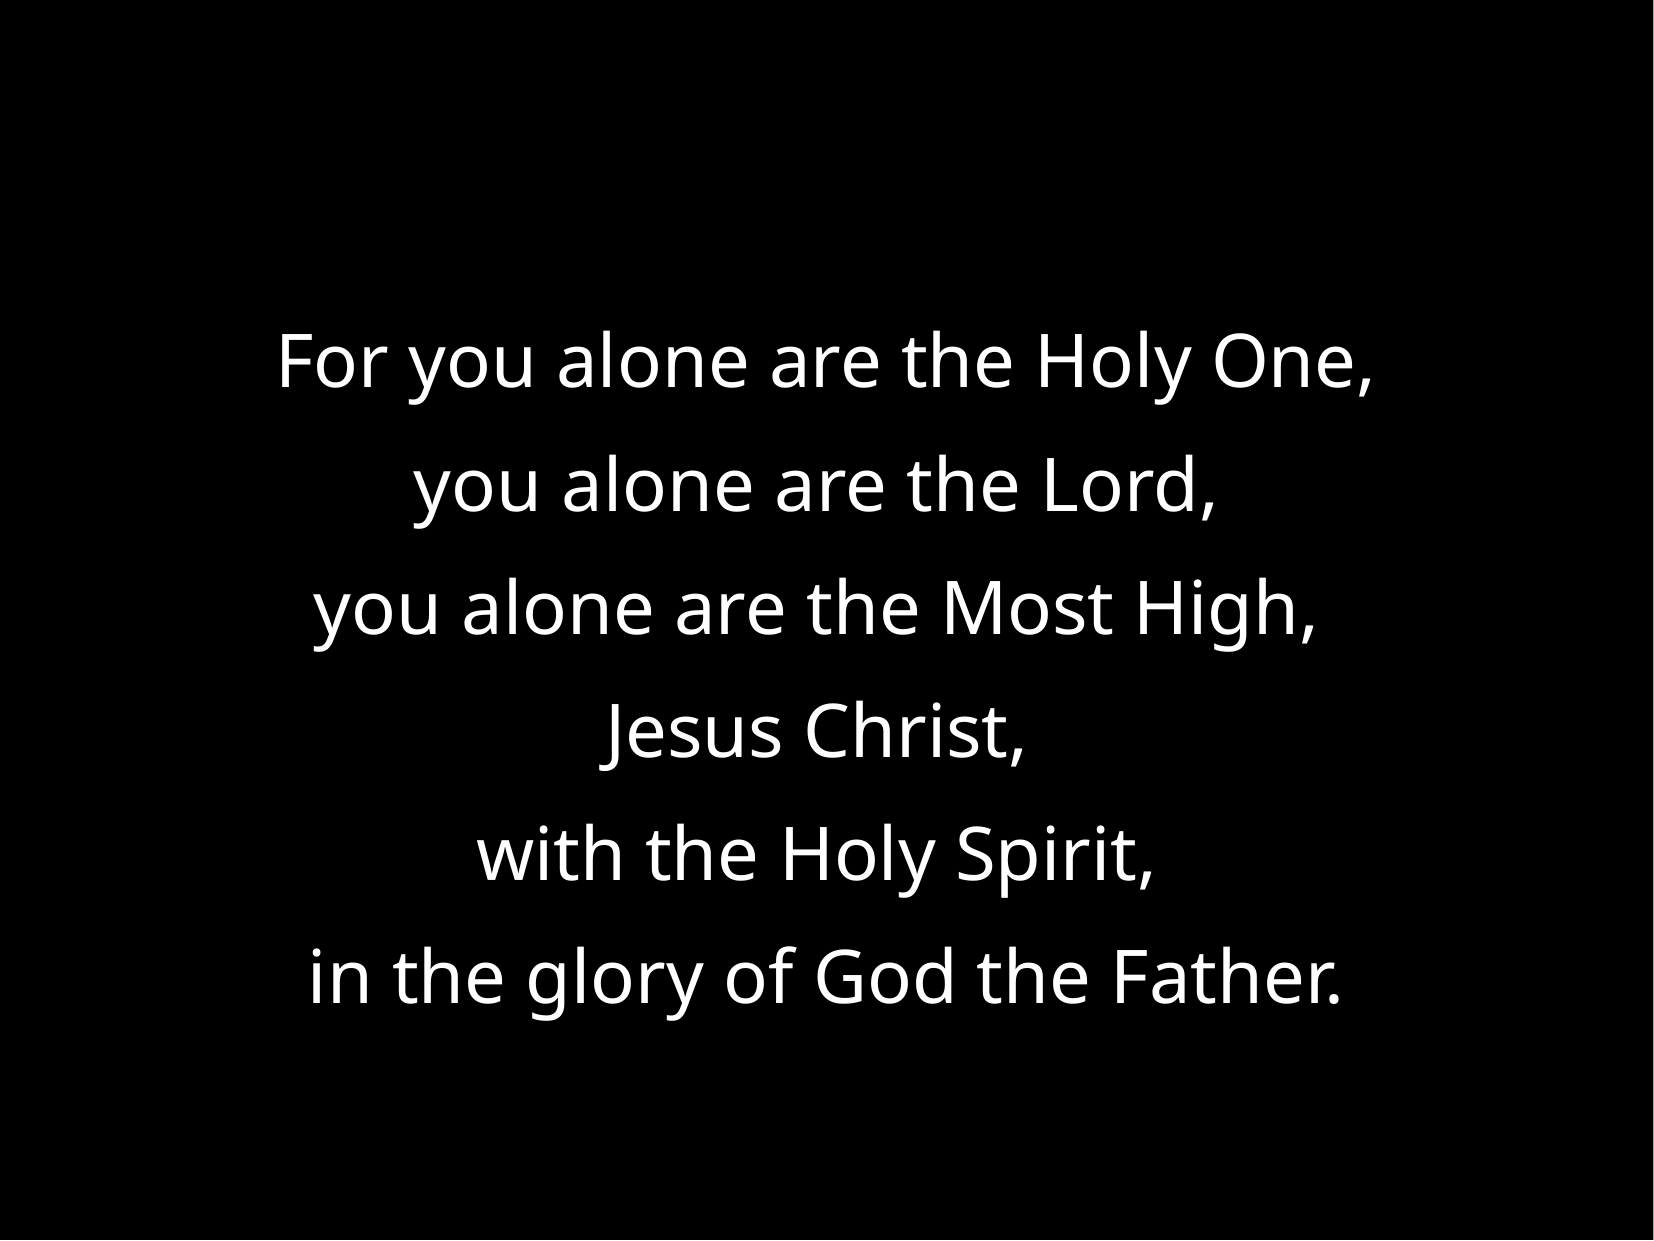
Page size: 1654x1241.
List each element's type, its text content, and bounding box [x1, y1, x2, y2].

list For you alone are the Holy One, you alone are the Lord, you alone are the Most High, Jesus Christ, with the Holy Spirit, in the glory of God the Father. [0, 307, 1654, 1027]
